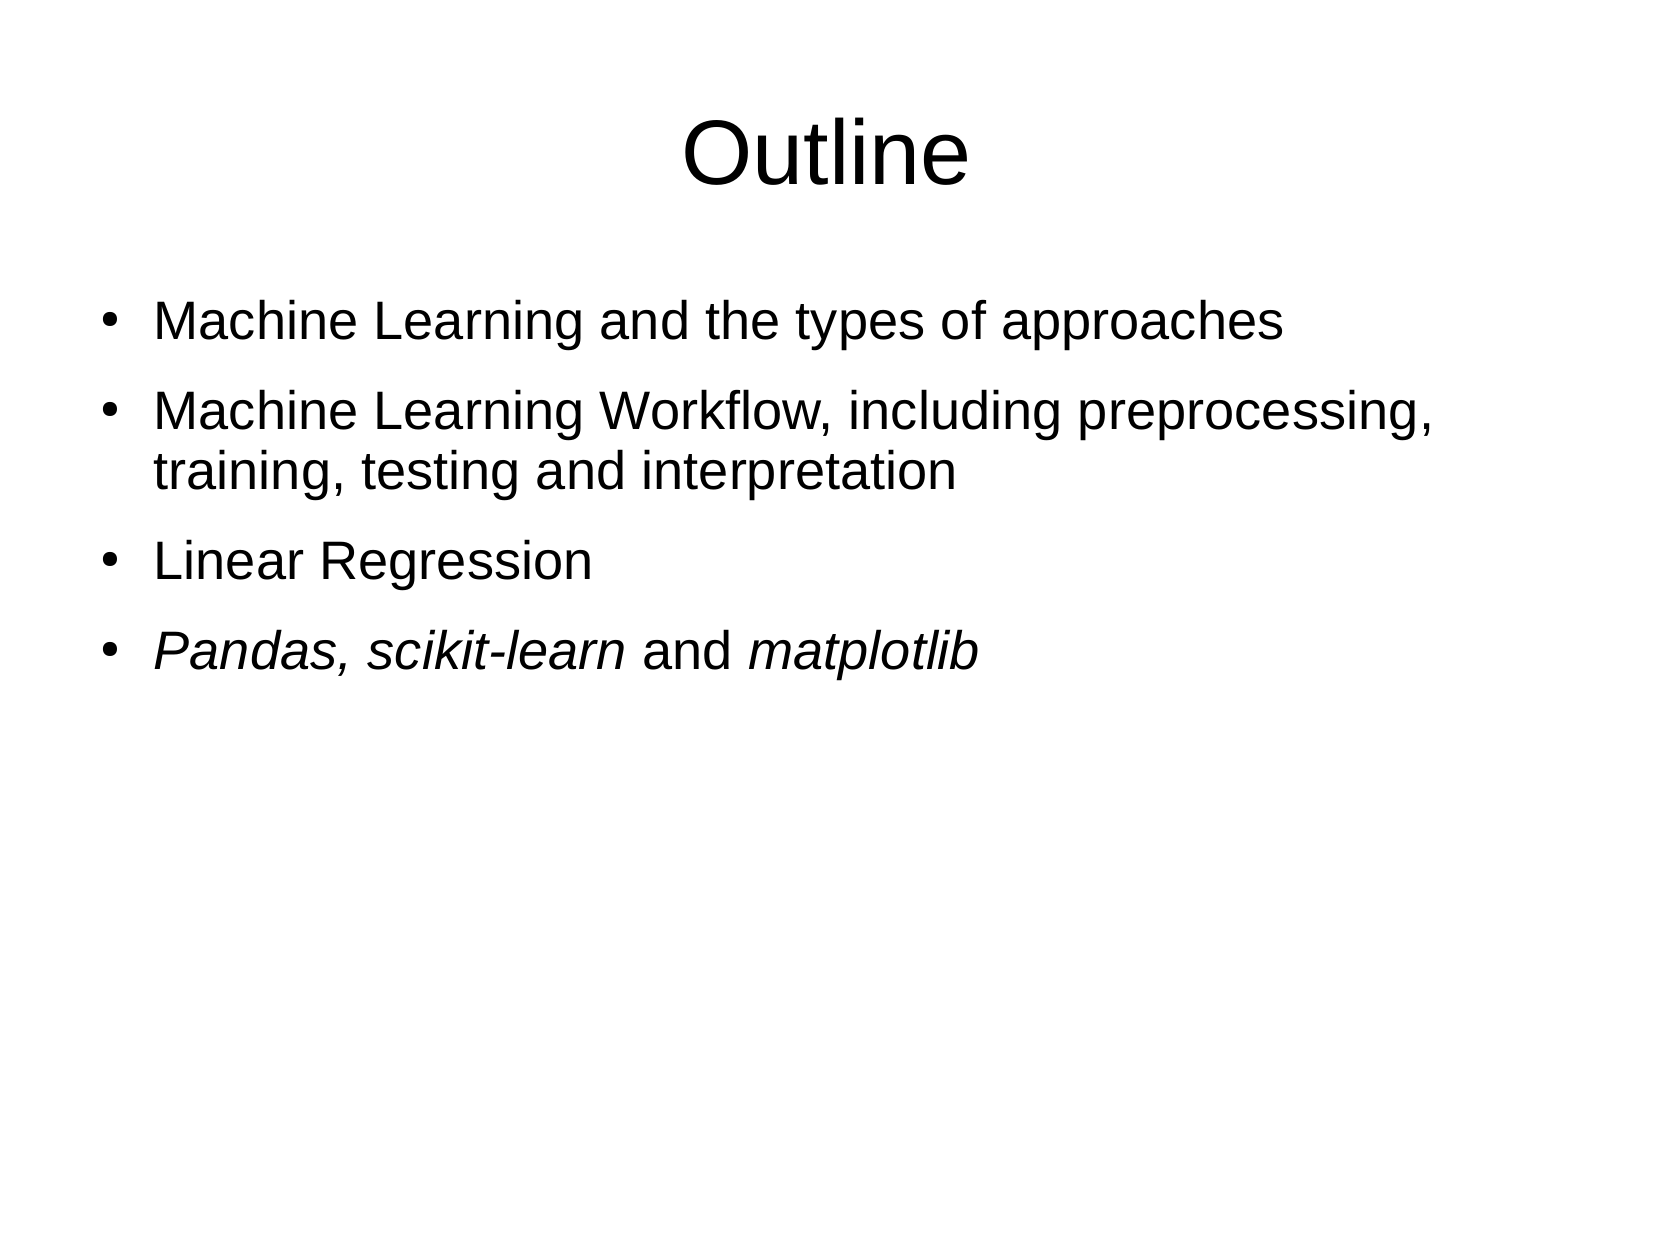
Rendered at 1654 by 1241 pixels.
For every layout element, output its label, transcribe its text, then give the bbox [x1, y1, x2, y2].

list Machine Learning and the types of approaches Machine Learning Workflow, including preprocessing, training, testing and interpretation Linear Regression Pandas, scikit-learn and matplotlib [82, 290, 1571, 1010]
title Outline [82, 49, 1571, 257]
